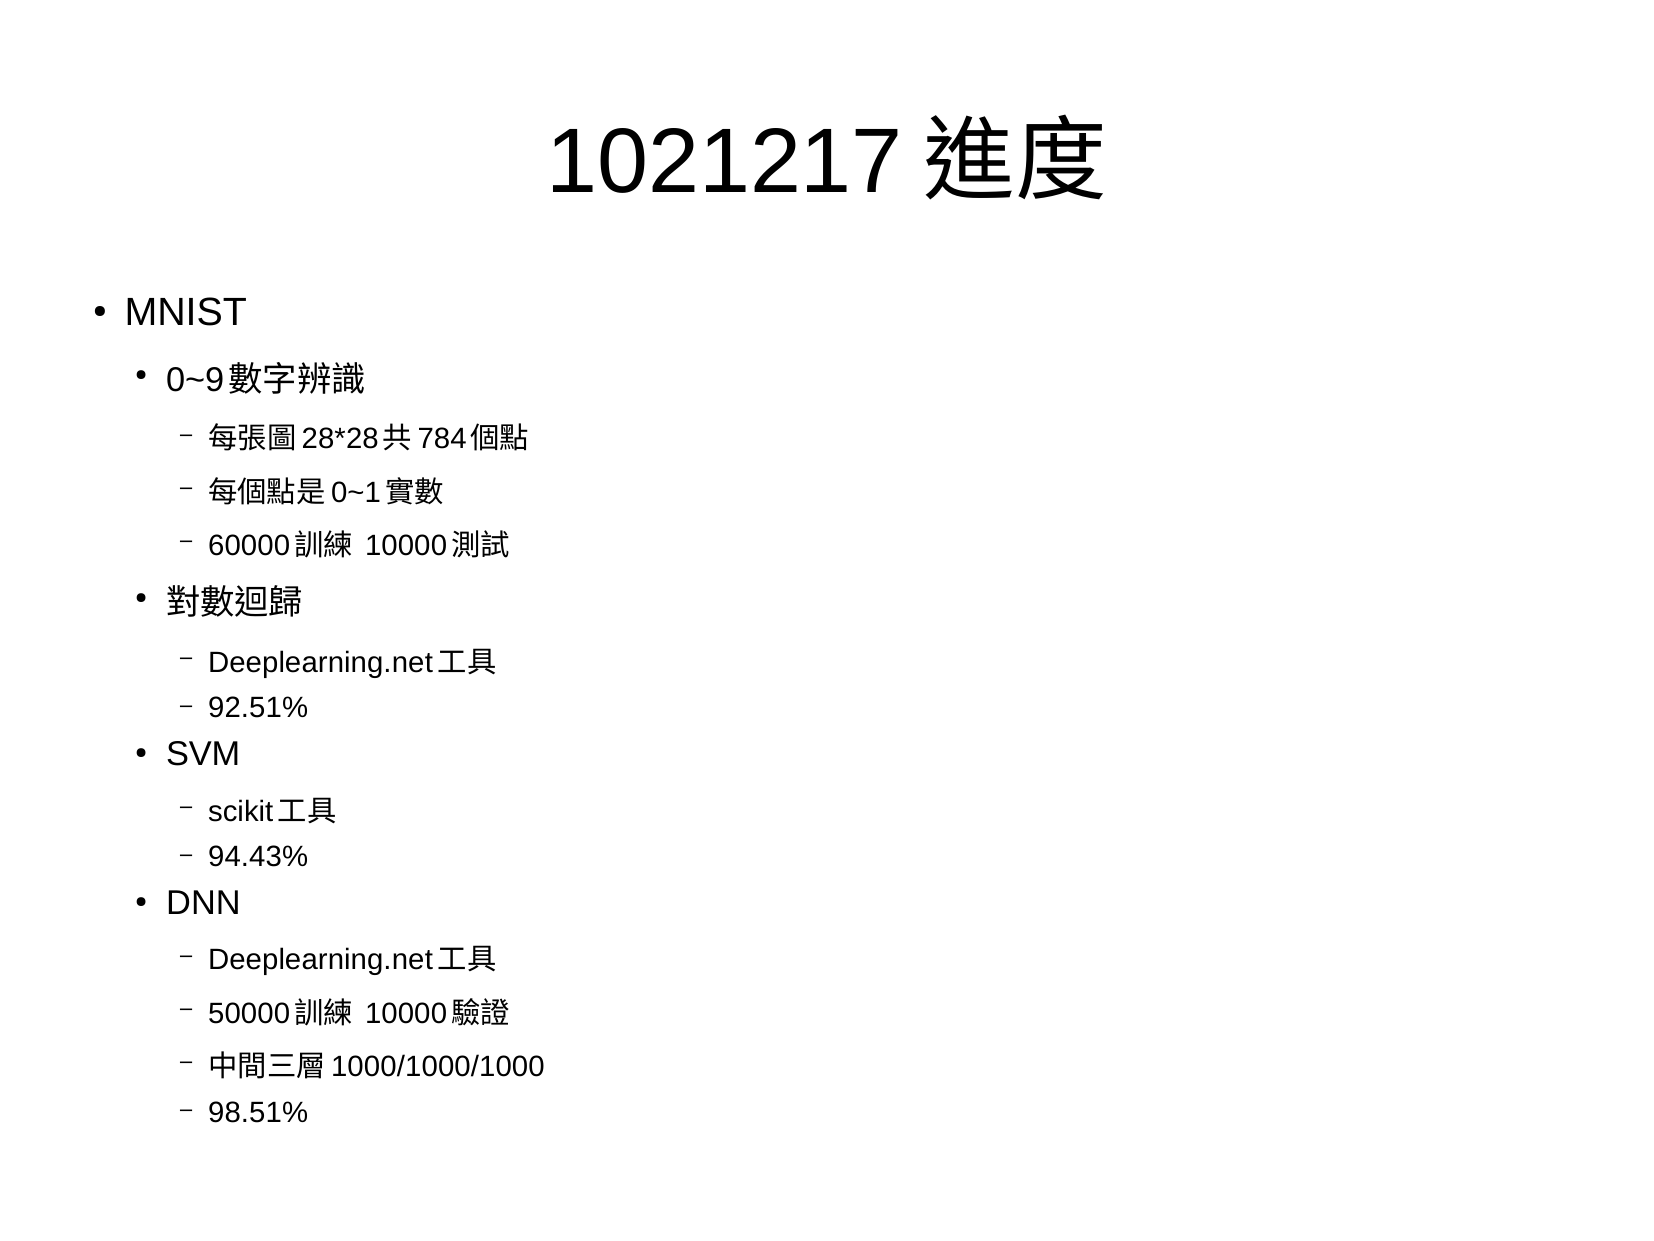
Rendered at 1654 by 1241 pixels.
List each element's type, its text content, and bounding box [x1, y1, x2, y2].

title 1021217進度 [82, 49, 1571, 257]
list MNIST 0~9數字辨識 每張圖28*28共784個點 每個點是0~1實數 60000訓練 10000測試 對數迴歸 Deeplearning.net工具 92.51% SVM scikit工具 94.43% DNN Deeplearning.net工具 50000訓練 10000驗證 中間三層1000/1000/1000 98.51% [82, 290, 1571, 1134]
